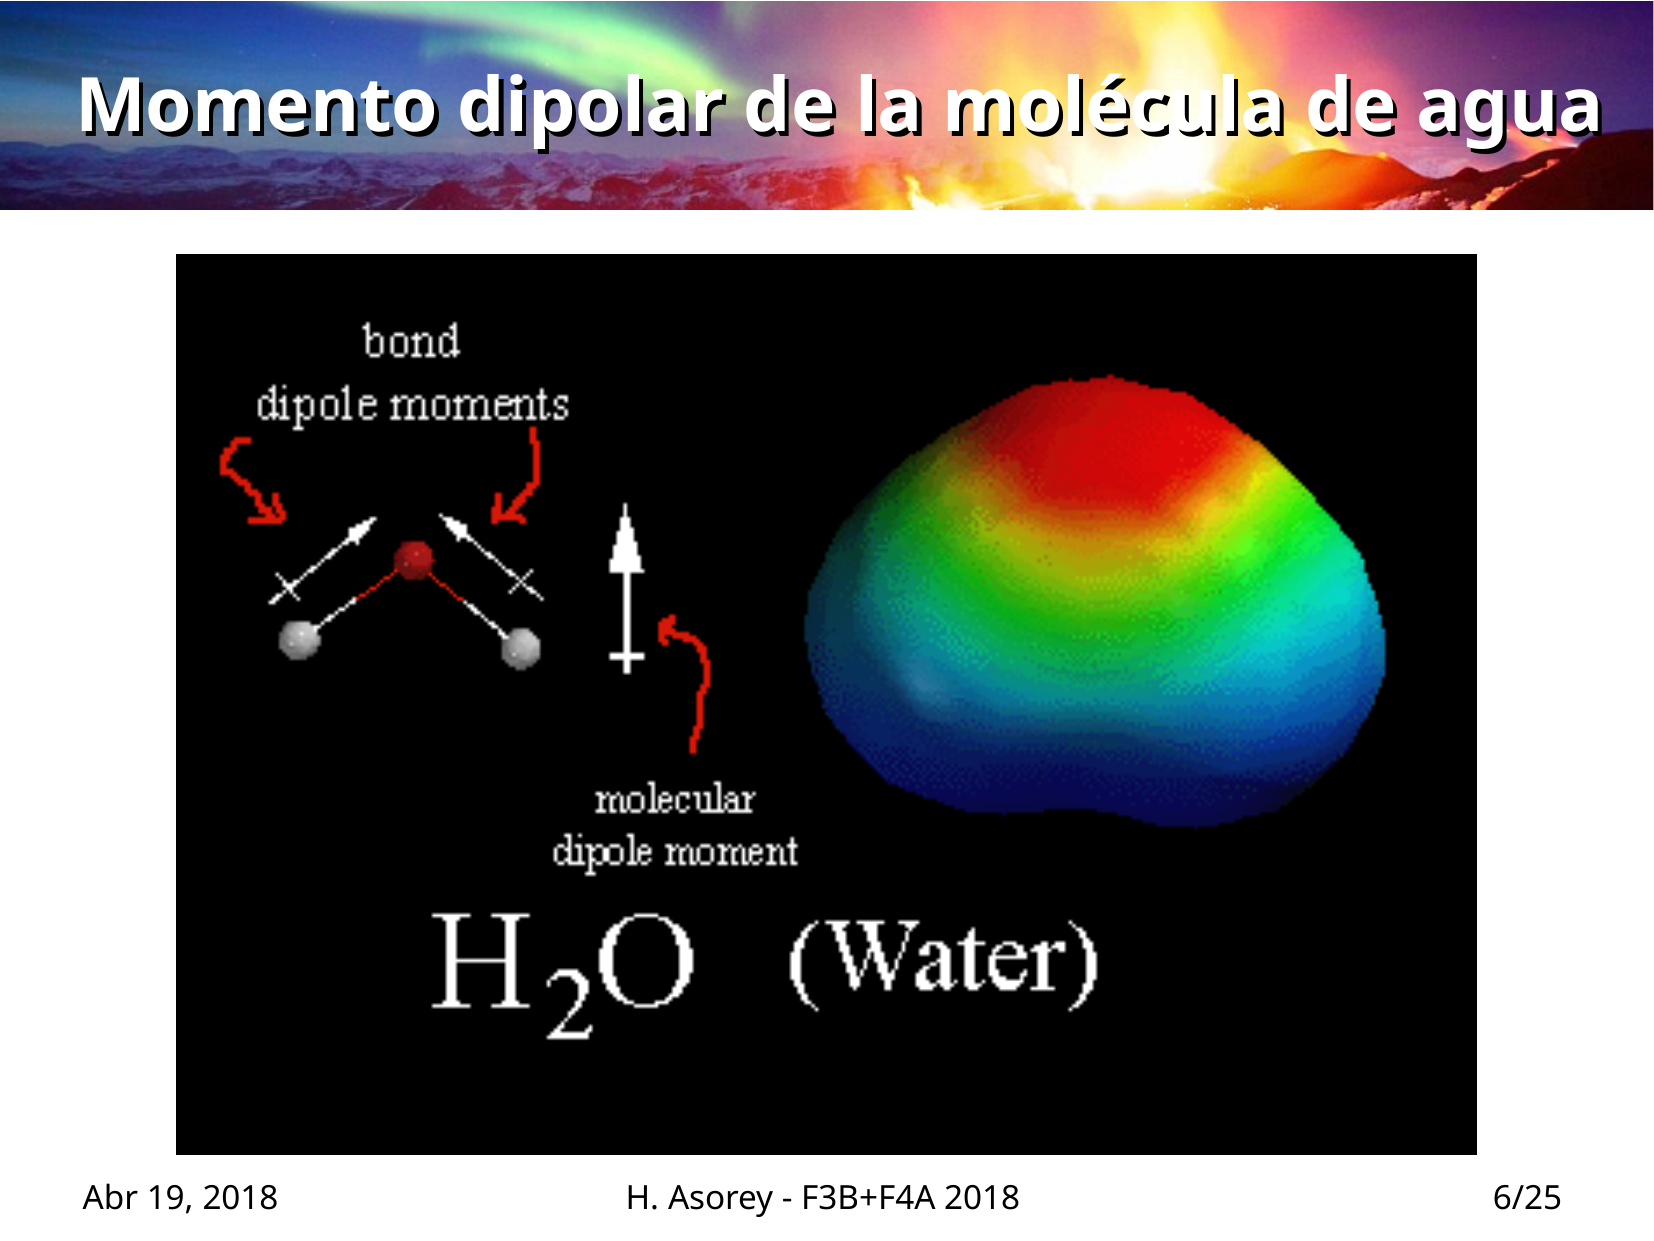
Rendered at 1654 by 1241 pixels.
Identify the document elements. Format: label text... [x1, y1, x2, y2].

title Momento dipolar de la molécula de agua [45, 15, 1606, 191]
picture [176, 254, 1477, 1156]
picture [0, 1, 1654, 210]
